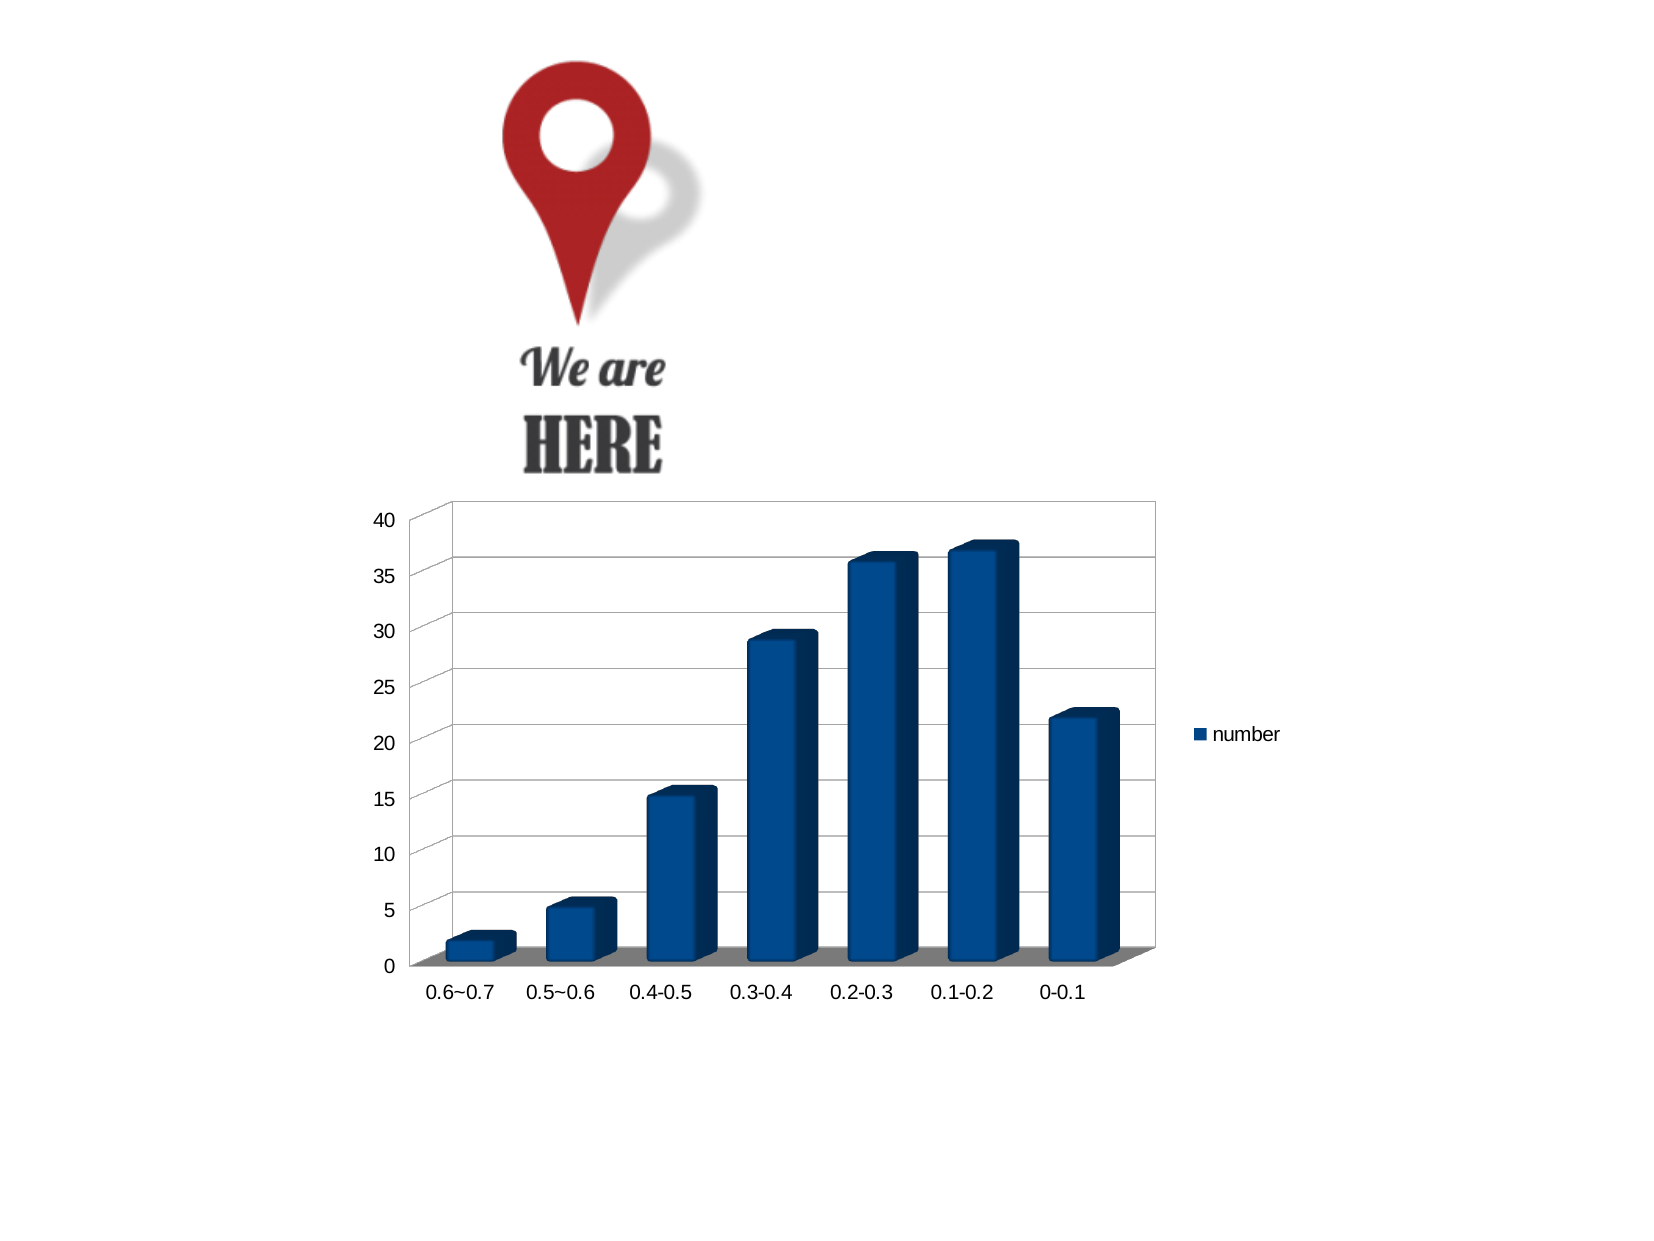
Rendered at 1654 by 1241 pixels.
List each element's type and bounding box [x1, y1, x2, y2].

picture [354, 39, 824, 508]
chart [354, 472, 1300, 1005]
